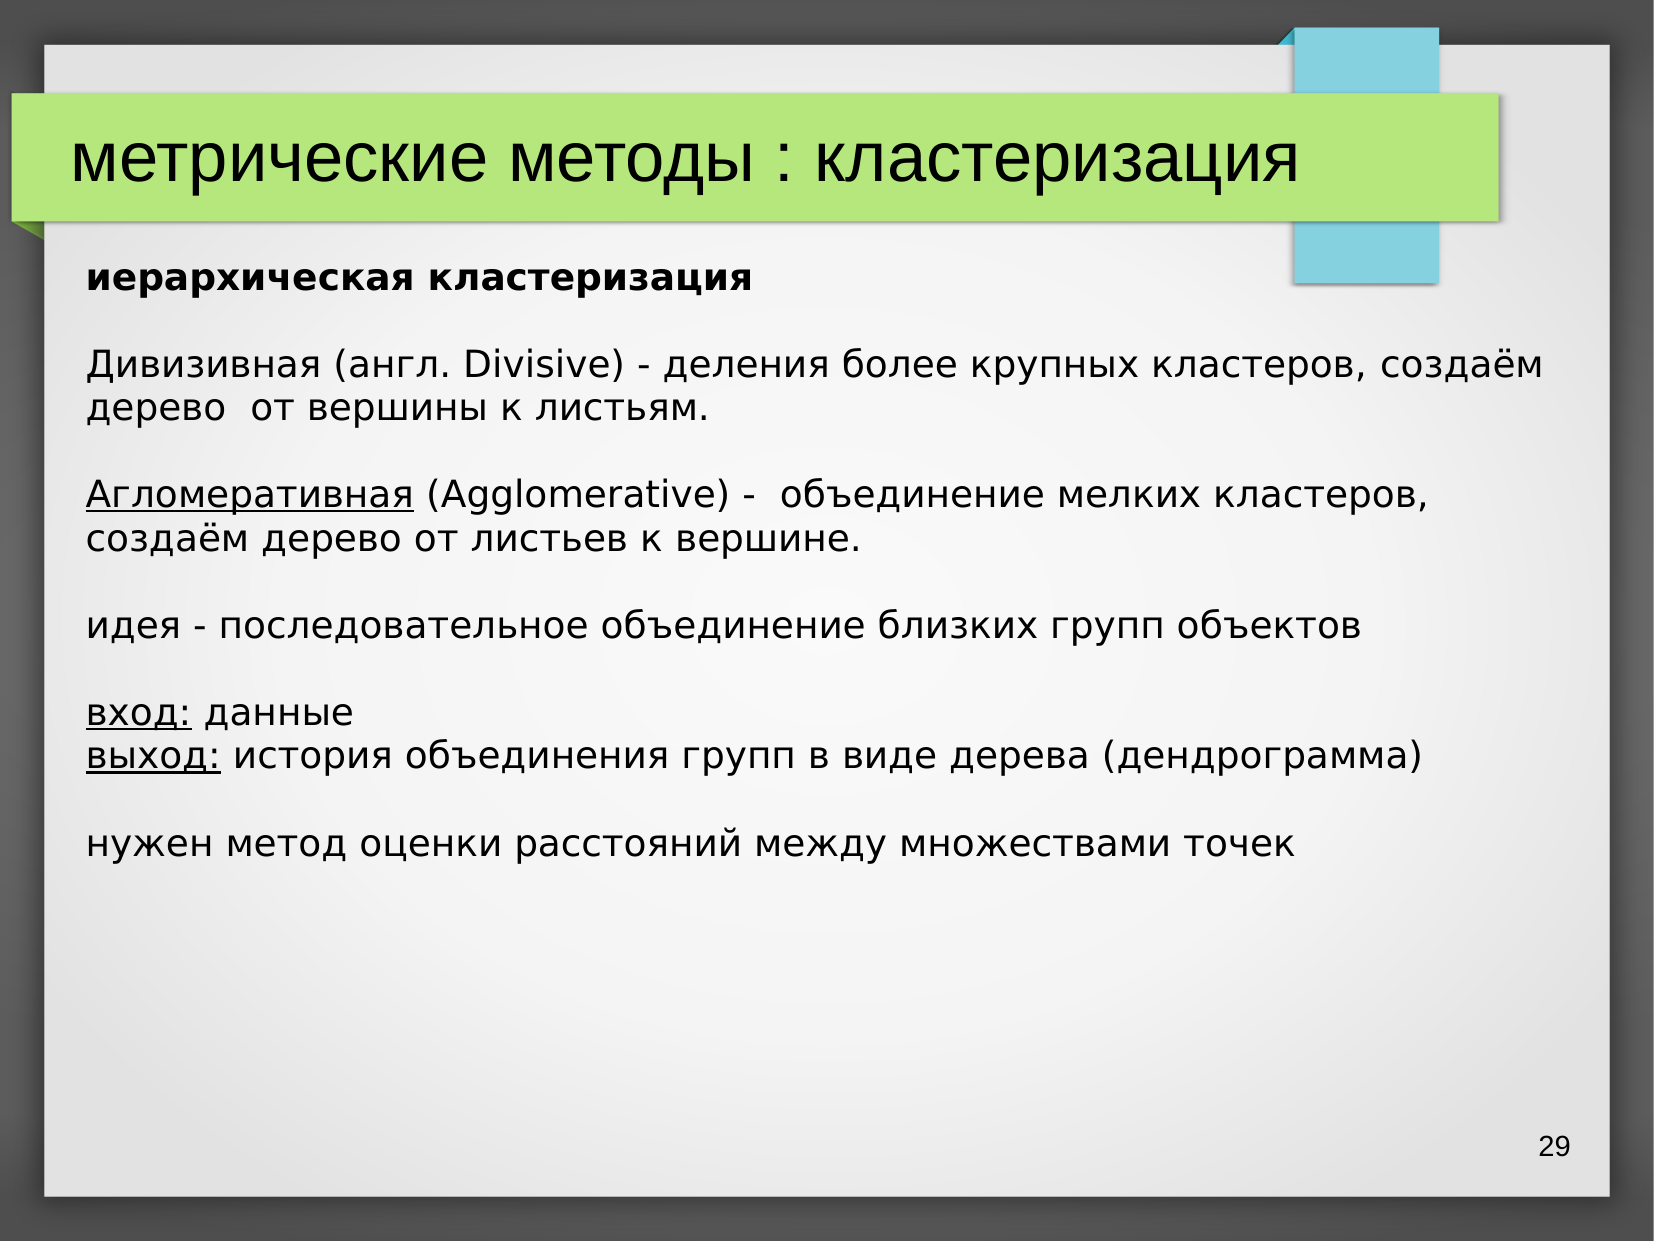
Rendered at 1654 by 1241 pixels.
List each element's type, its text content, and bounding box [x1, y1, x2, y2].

picture [0, 0, 1654, 1241]
text_box иерархическая кластеризация Дивизивная (англ. Divisive) - деления более крупных кластеров, создаём дерево от вершины к листьям. Агломеративная (Agglomerative) - объединение мелких кластеров, создаём дерево от листьев к вершине. идея - последовательное объединение близких групп объектов вход: данные выход: история объединения групп в виде дерева (дендрограмма) нужен метод оценки расстояний между множествами точек [70, 248, 1560, 916]
title метрические методы : кластеризация [70, 117, 1382, 197]
